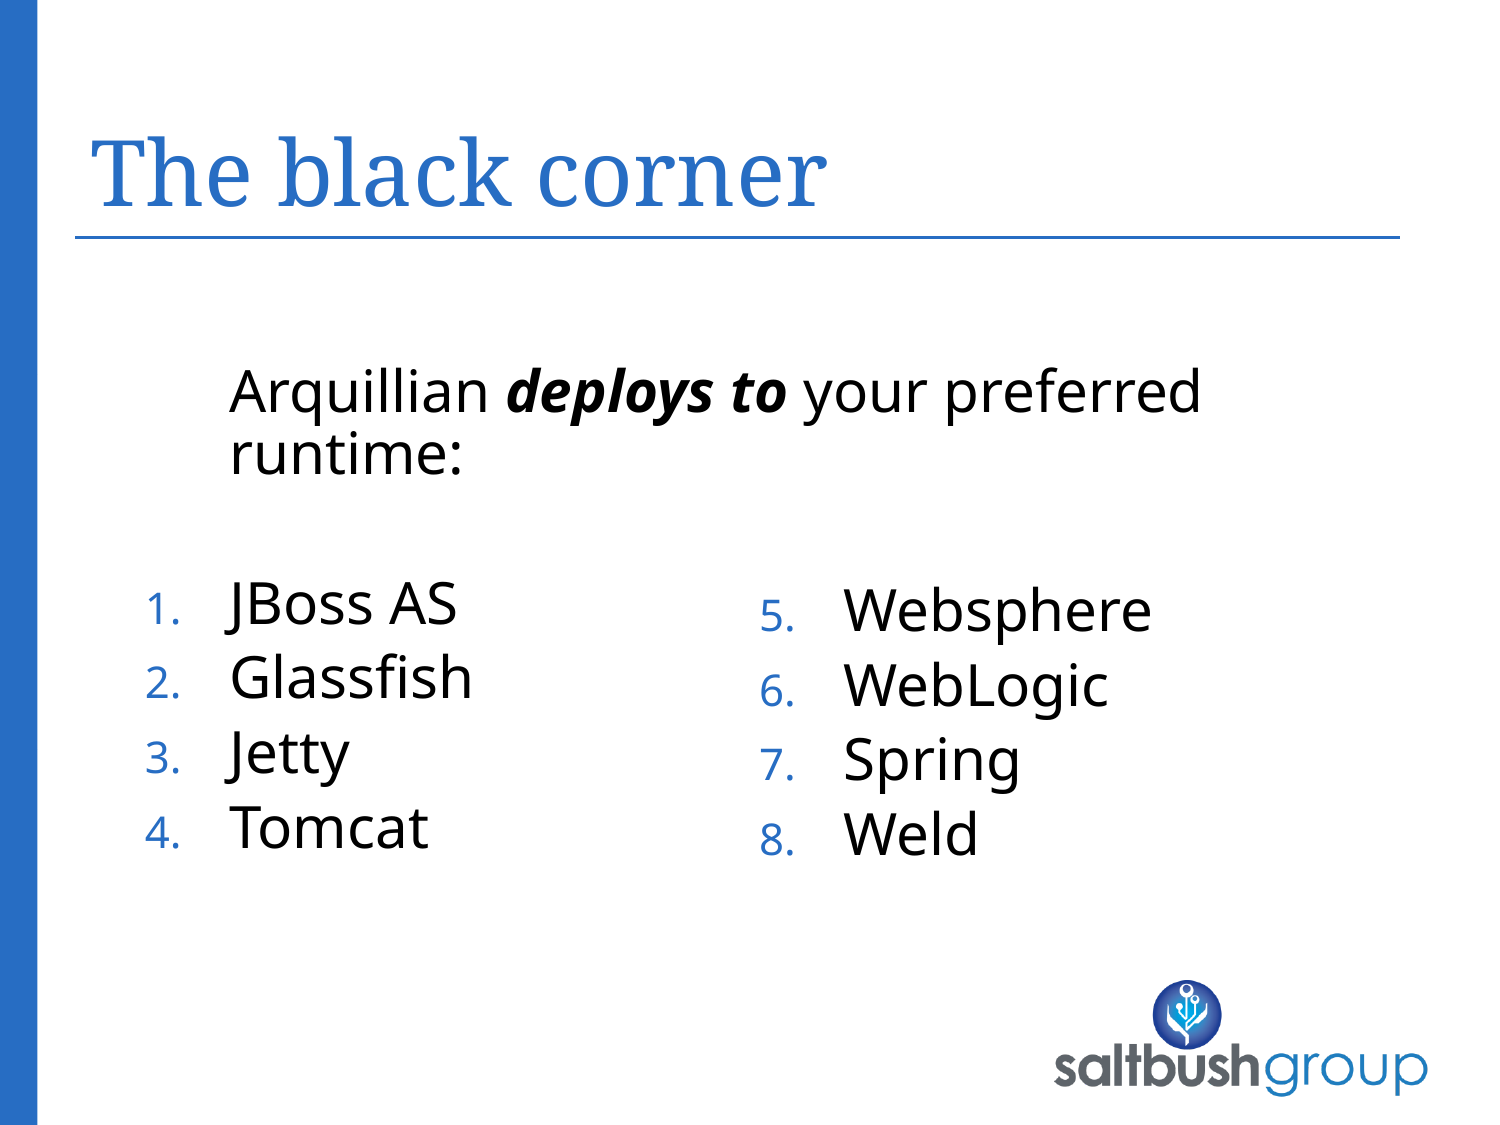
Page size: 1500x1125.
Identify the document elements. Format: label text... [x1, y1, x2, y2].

title The black corner [75, 45, 1500, 233]
list Websphere WebLogic Spring Weld [744, 342, 1500, 969]
picture [1054, 980, 1430, 1102]
list Arquillian deploys to your preferred runtime: JBoss AS Glassfish Jetty Tomcat [129, 354, 1382, 981]
